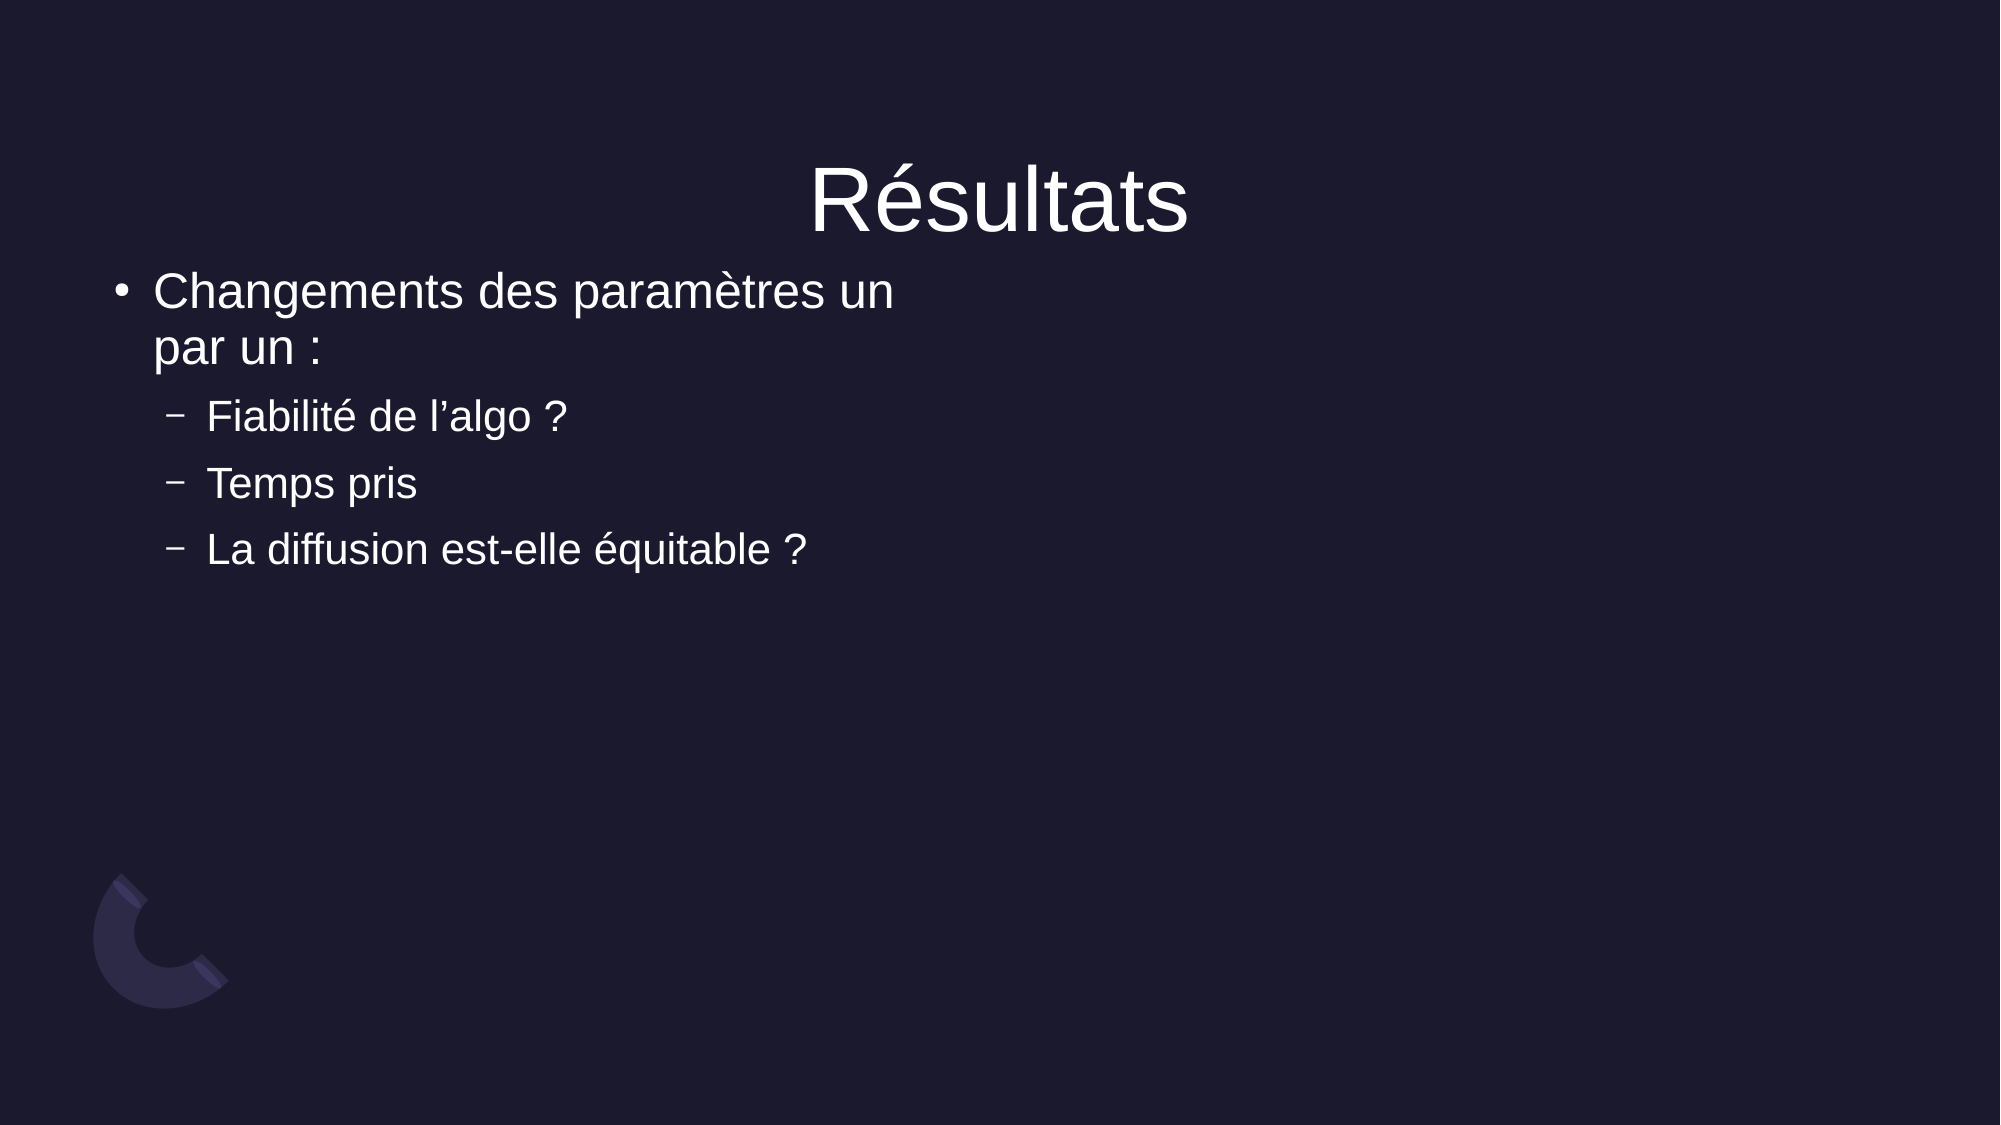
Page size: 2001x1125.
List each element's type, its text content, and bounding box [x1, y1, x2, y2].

title Résultats [90, 90, 1910, 309]
list Changements des paramètres un par un : Fiabilité de l’algo ? Temps pris La diffusion est-elle équitable ? [99, 263, 979, 575]
